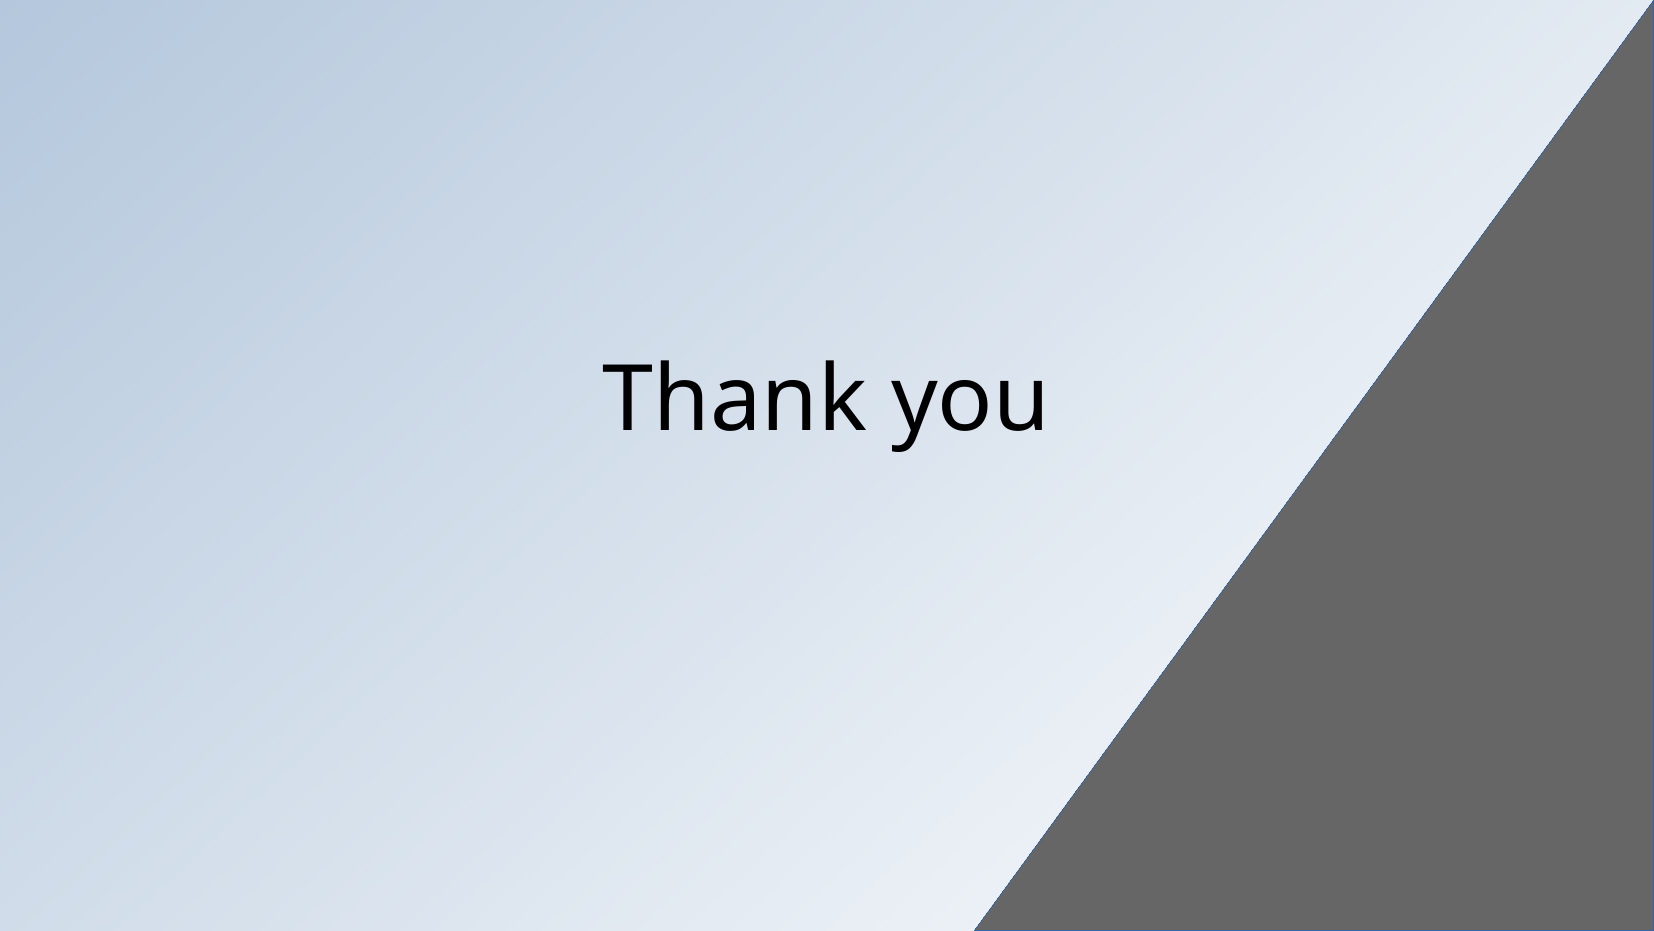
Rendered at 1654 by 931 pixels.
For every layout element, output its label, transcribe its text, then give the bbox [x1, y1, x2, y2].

text_box [974, 0, 1654, 931]
title Thank you [82, 317, 1421, 473]
